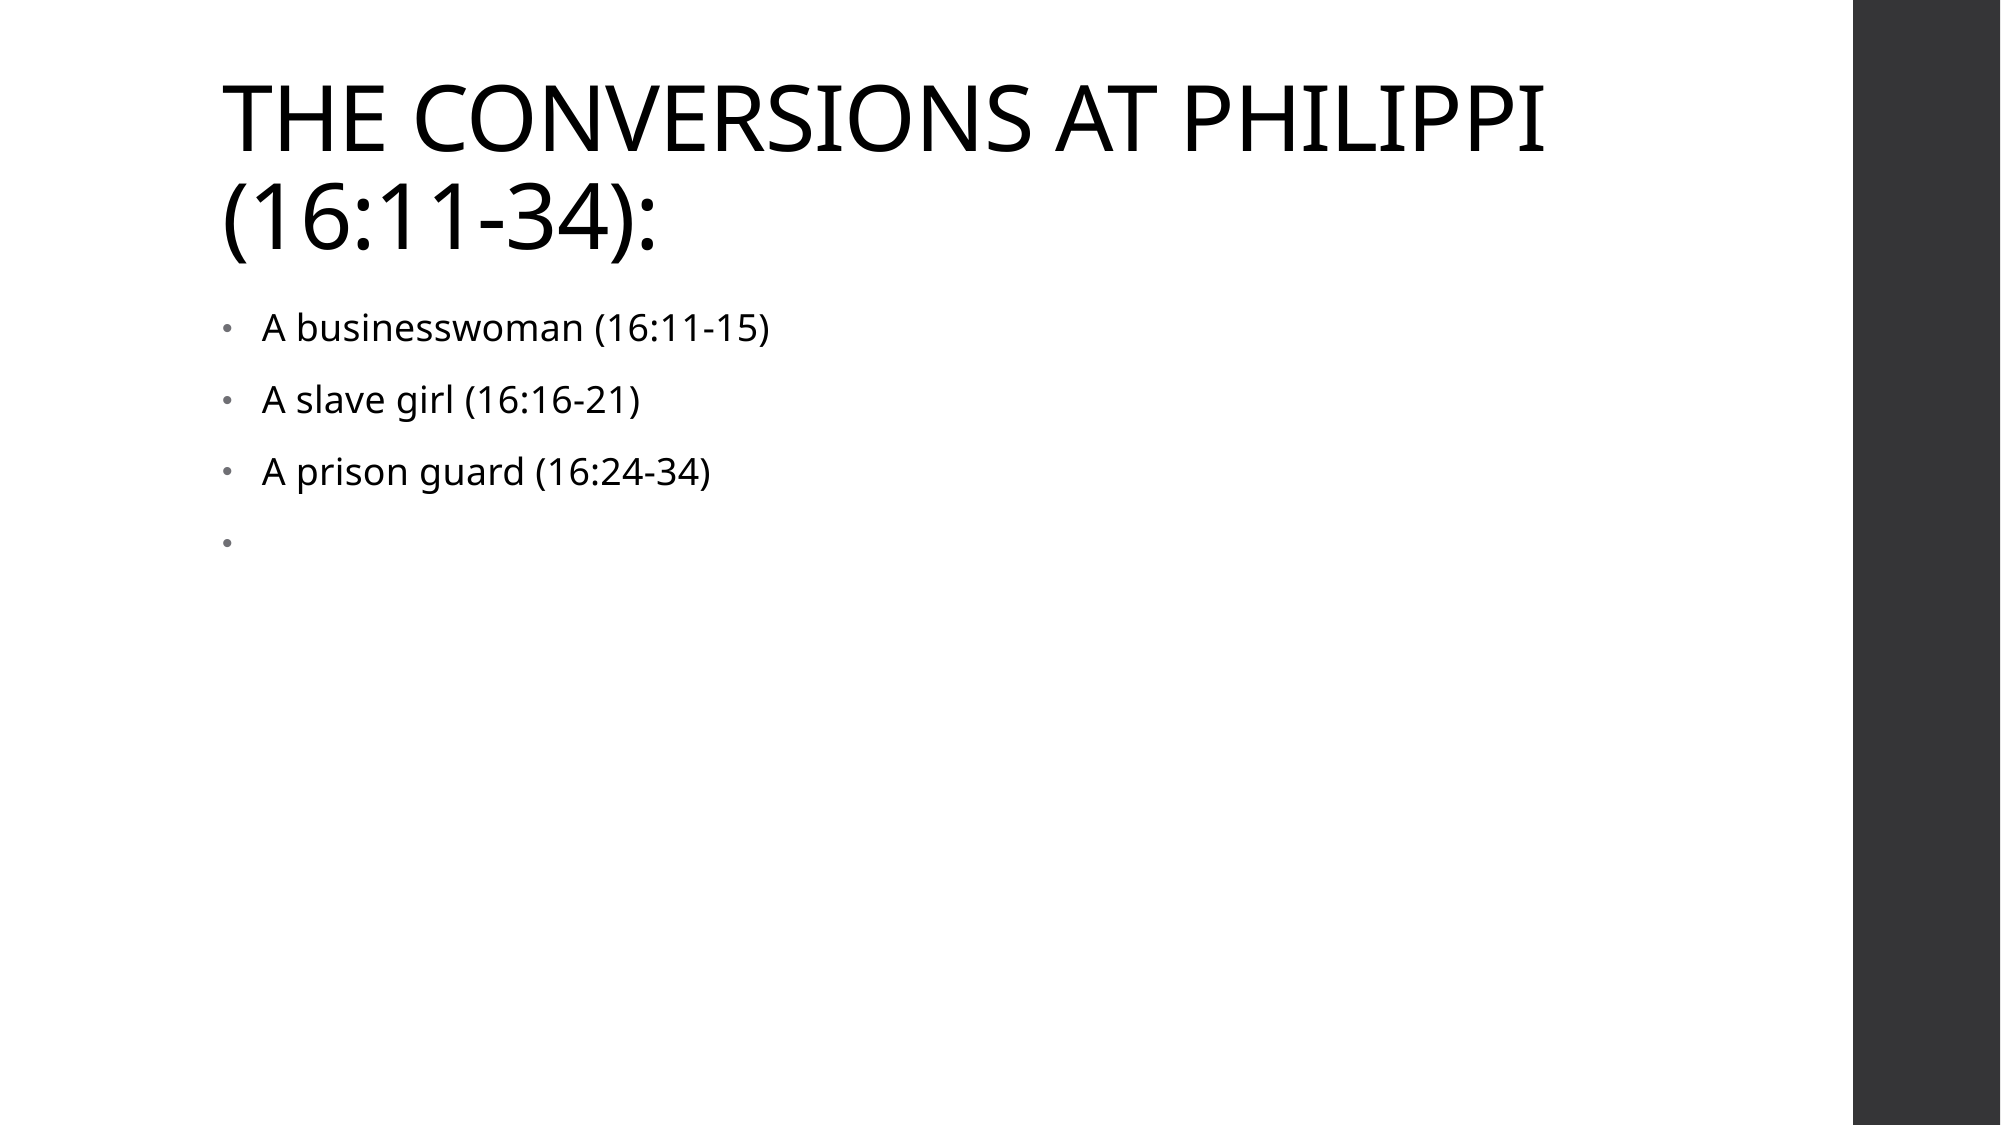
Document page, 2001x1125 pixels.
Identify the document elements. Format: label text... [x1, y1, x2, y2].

title THE CONVERSIONS AT PHILIPPI (16:11-34): [206, 60, 1797, 278]
list A businesswoman (16:11-15) A slave girl (16:16-21) A prison guard (16:24-34) [206, 299, 1617, 1014]
